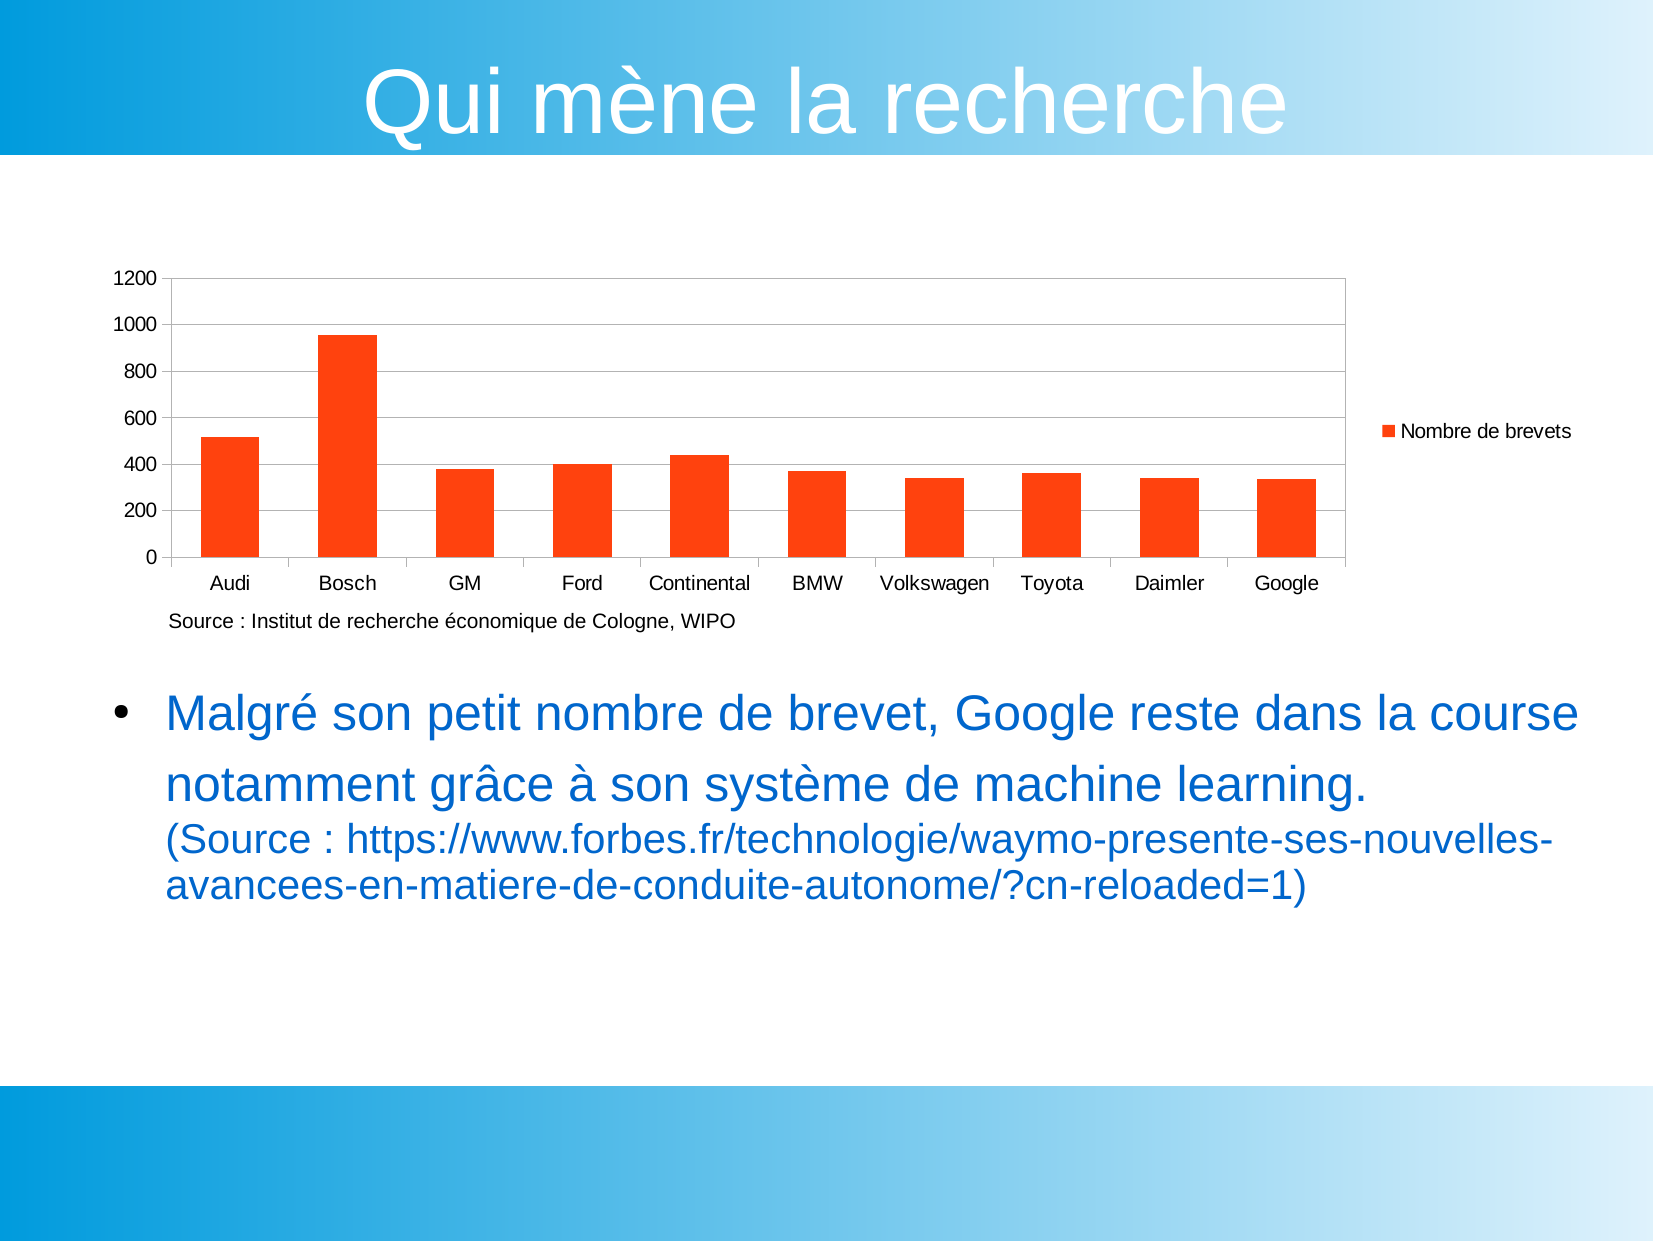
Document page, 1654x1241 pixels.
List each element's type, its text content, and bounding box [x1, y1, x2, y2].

text_box Source : Institut de recherche économique de Cologne, WIPO [153, 602, 1571, 641]
chart [82, 259, 1592, 603]
title Qui mène la recherche [82, 49, 1571, 155]
list Malgré son petit nombre de brevet, Google reste dans la course notamment grâce à son système de machine learning. (Source : https://www.forbes.fr/technologie/waymo-presente-ses-nouvelles-avancees-en-matiere-de-conduite-autonome/?cn-reloaded=1) [94, 685, 1583, 1029]
